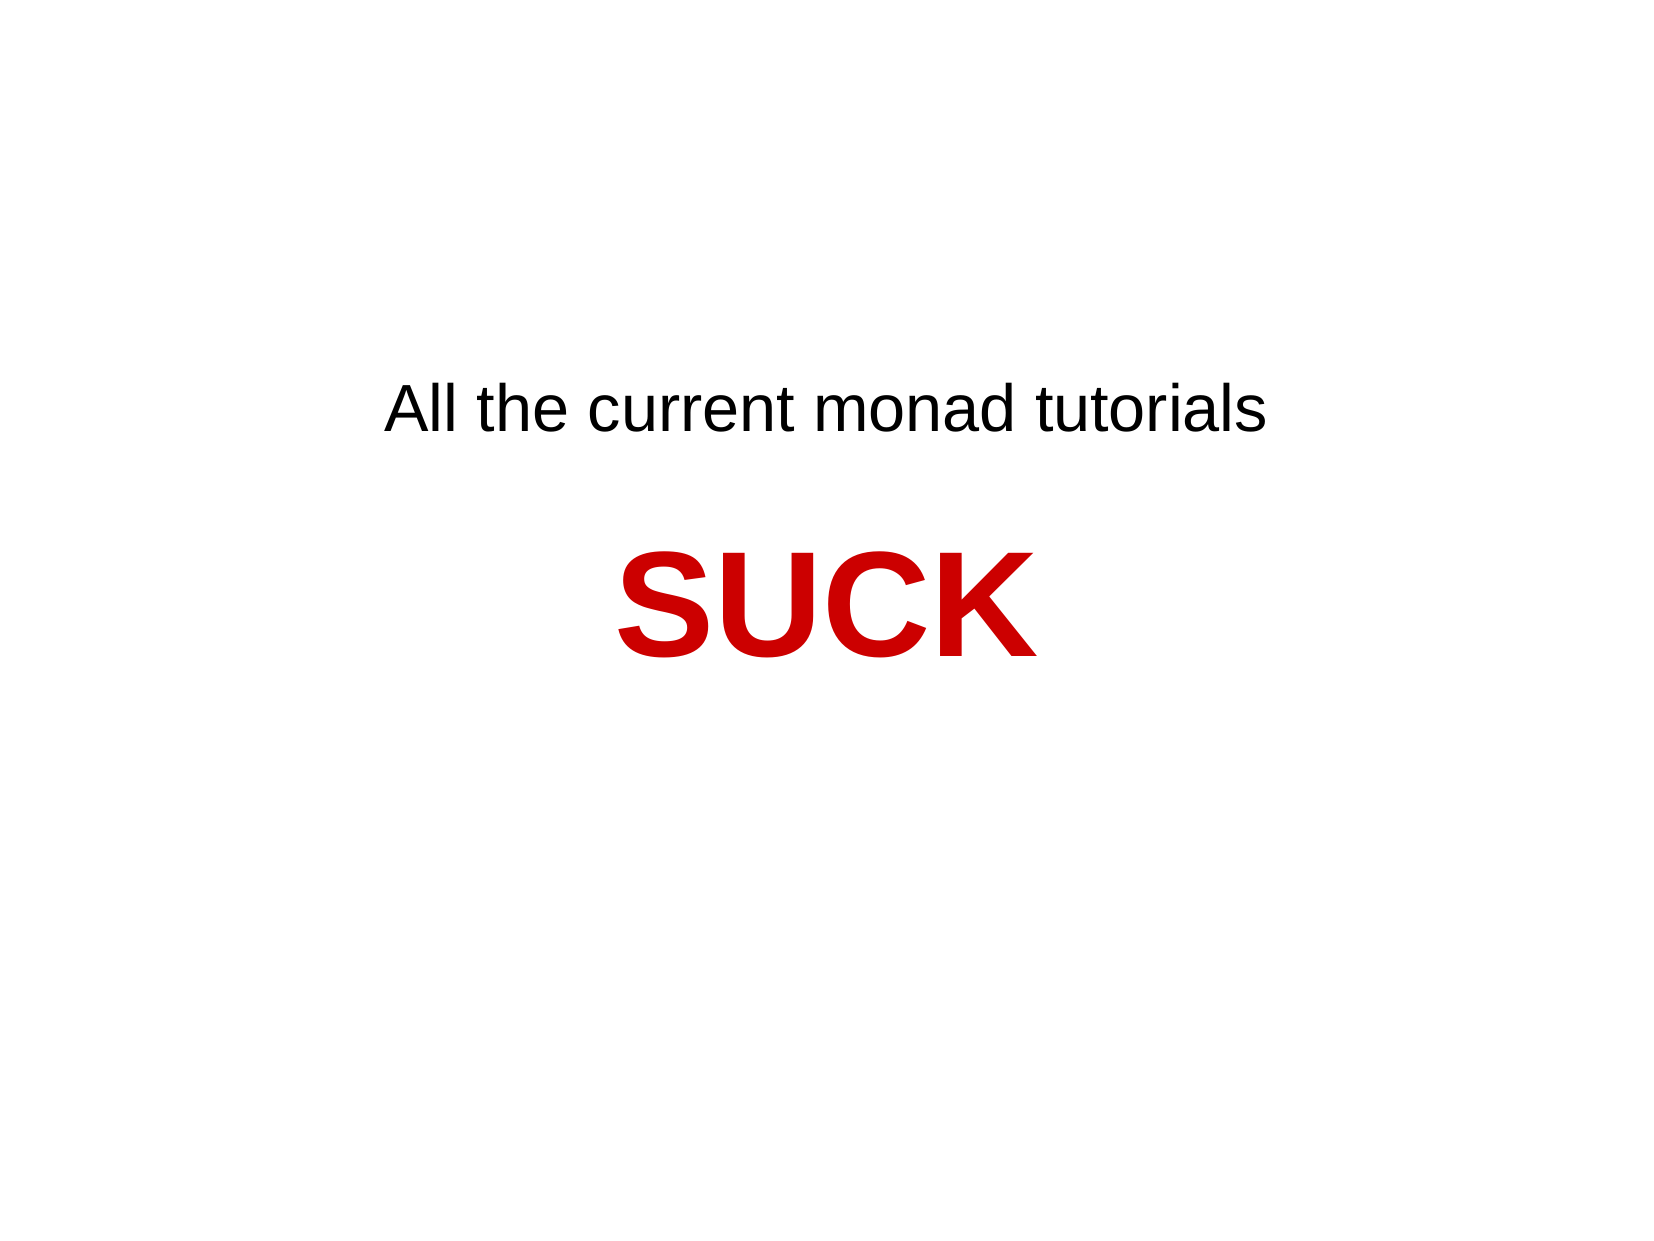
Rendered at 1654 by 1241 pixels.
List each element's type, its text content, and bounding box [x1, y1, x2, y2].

subtitle All the current monad tutorials SUCK [82, 49, 1571, 1010]
